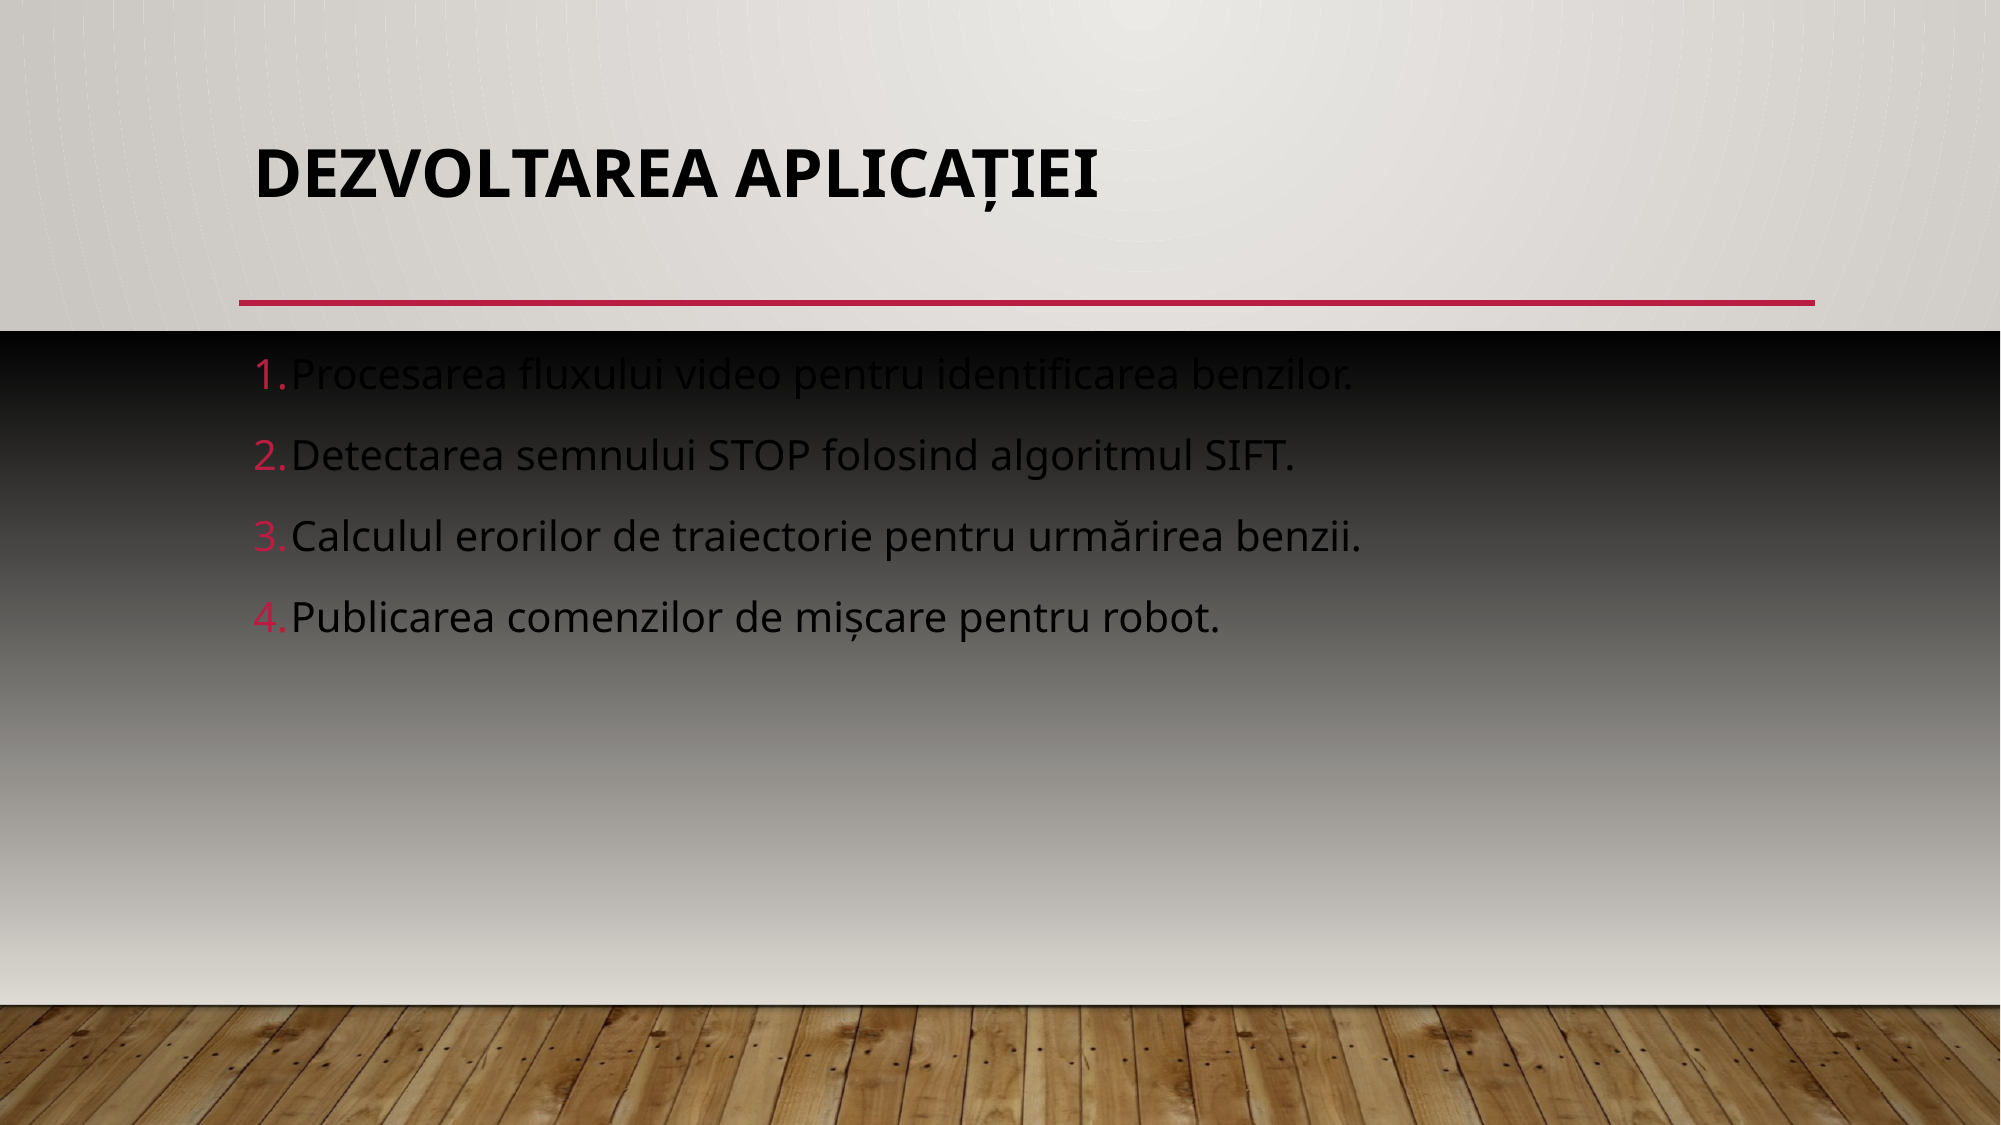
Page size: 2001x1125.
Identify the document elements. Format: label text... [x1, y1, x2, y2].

title Dezvoltarea Aplicației [238, 131, 1814, 305]
list Procesarea fluxului video pentru identificarea benzilor. Detectarea semnului STOP folosind algoritmul SIFT. Calculul erorilor de traiectorie pentru urmărirea benzii. Publicarea comenzilor de mișcare pentru robot. [238, 330, 1814, 897]
